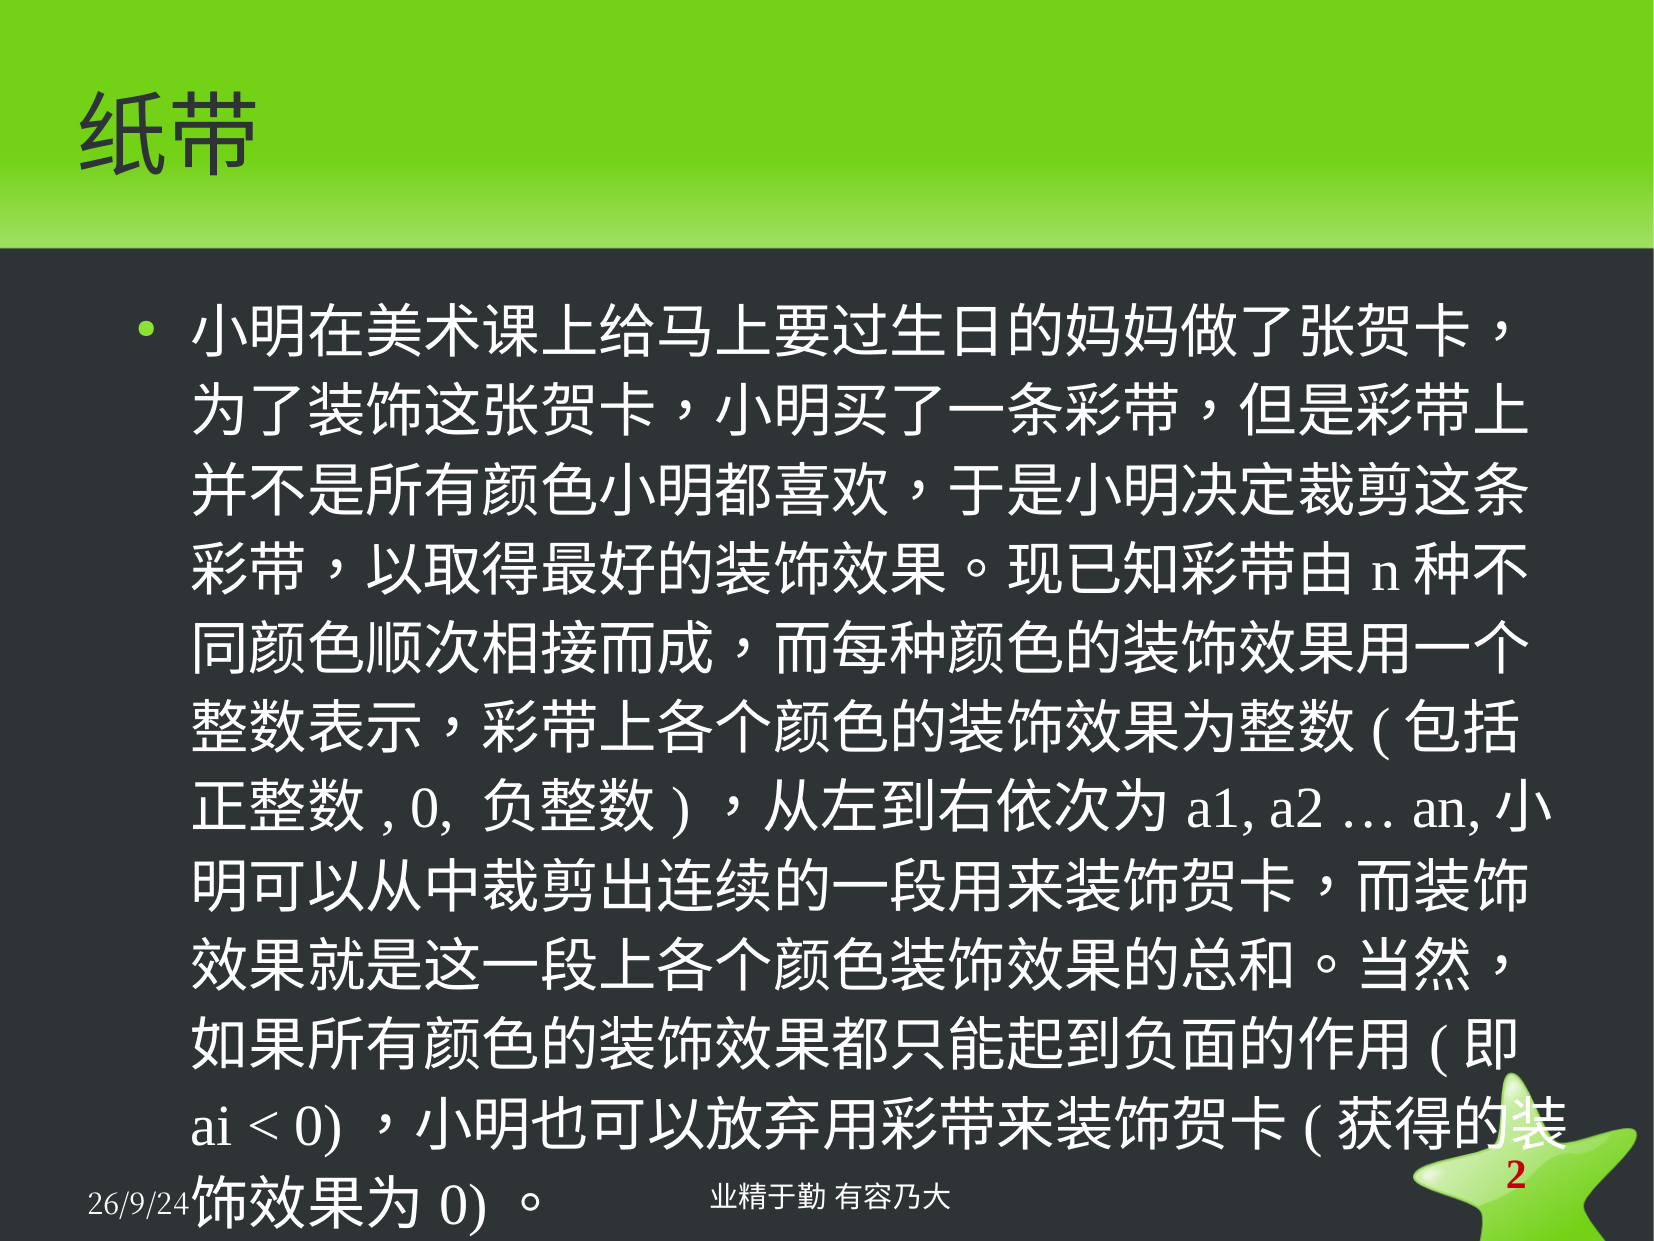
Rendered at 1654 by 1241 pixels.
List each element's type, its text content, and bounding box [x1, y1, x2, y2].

title 纸带 [76, 29, 1565, 237]
list 小明在美术课上给马上要过生日的妈妈做了张贺卡，为了装饰这张贺卡，小明买了一条彩带，但是彩带上并不是所有颜色小明都喜欢，于是小明决定裁剪这条彩带，以取得最好的装饰效果。现已知彩带由n种不同颜色顺次相接而成，而每种颜色的装饰效果用一个整数表示，彩带上各个颜色的装饰效果为整数(包括正整数, 0, 负整数)，从左到右依次为a1, a2 … an,小明可以从中裁剪出连续的一段用来装饰贺卡，而装饰效果就是这一段上各个颜色装饰效果的总和。当然，如果所有颜色的装饰效果都只能起到负面的作用(即ai < 0)，小明也可以放弃用彩带来装饰贺卡(获得的装饰效果为0)。 [82, 290, 1571, 1120]
picture [0, 0, 1654, 1241]
